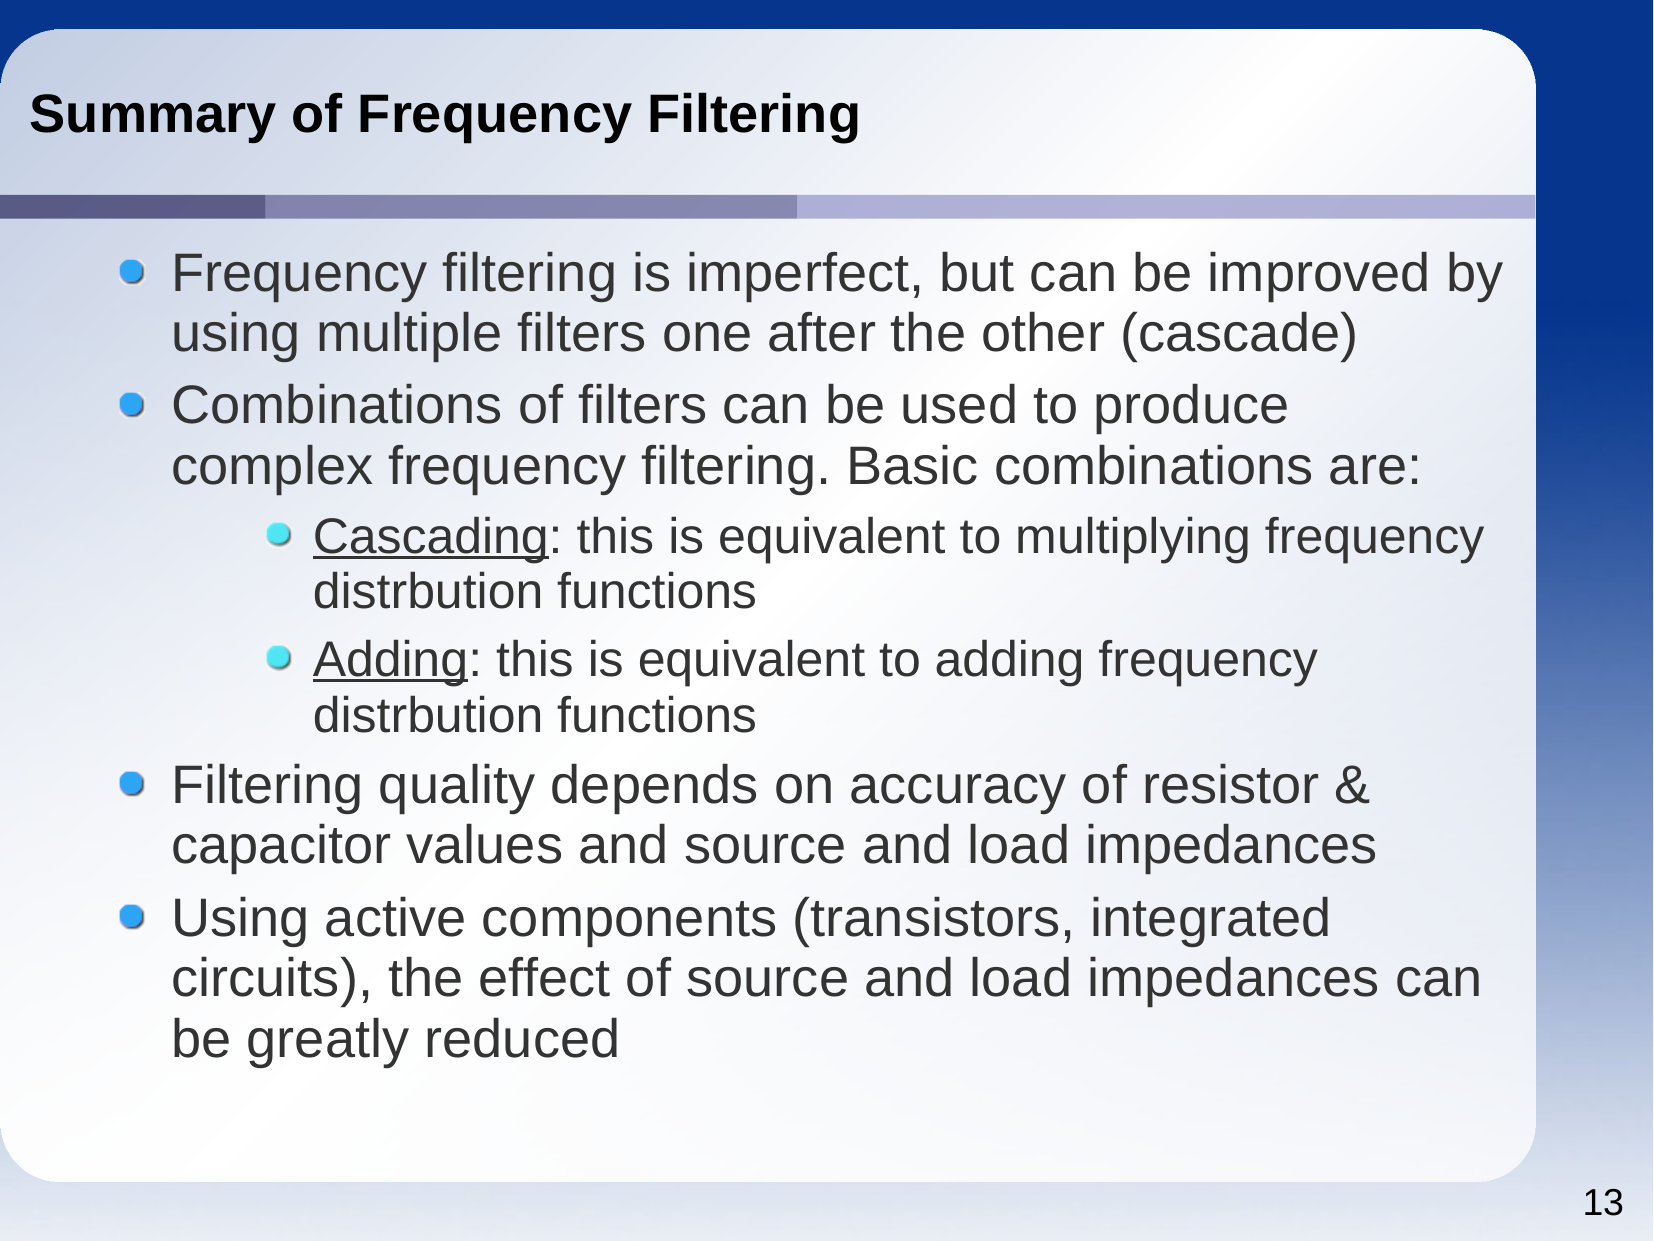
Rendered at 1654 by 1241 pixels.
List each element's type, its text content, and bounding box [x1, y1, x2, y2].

list Frequency filtering is imperfect, but can be improved by using multiple filters one after the other (cascade) Combinations of filters can be used to produce complex frequency filtering. Basic combinations are: Cascading: this is equivalent to multiplying frequency distrbution functions Adding: this is equivalent to adding frequency distrbution functions Filtering quality depends on accuracy of resistor & capacitor values and source and load impedances Using active components (transistors, integrated circuits), the effect of source and load impedances can be greatly reduced [29, 242, 1506, 1158]
picture [0, 0, 1654, 1241]
title Summary of Frequency Filtering [29, 49, 1506, 178]
